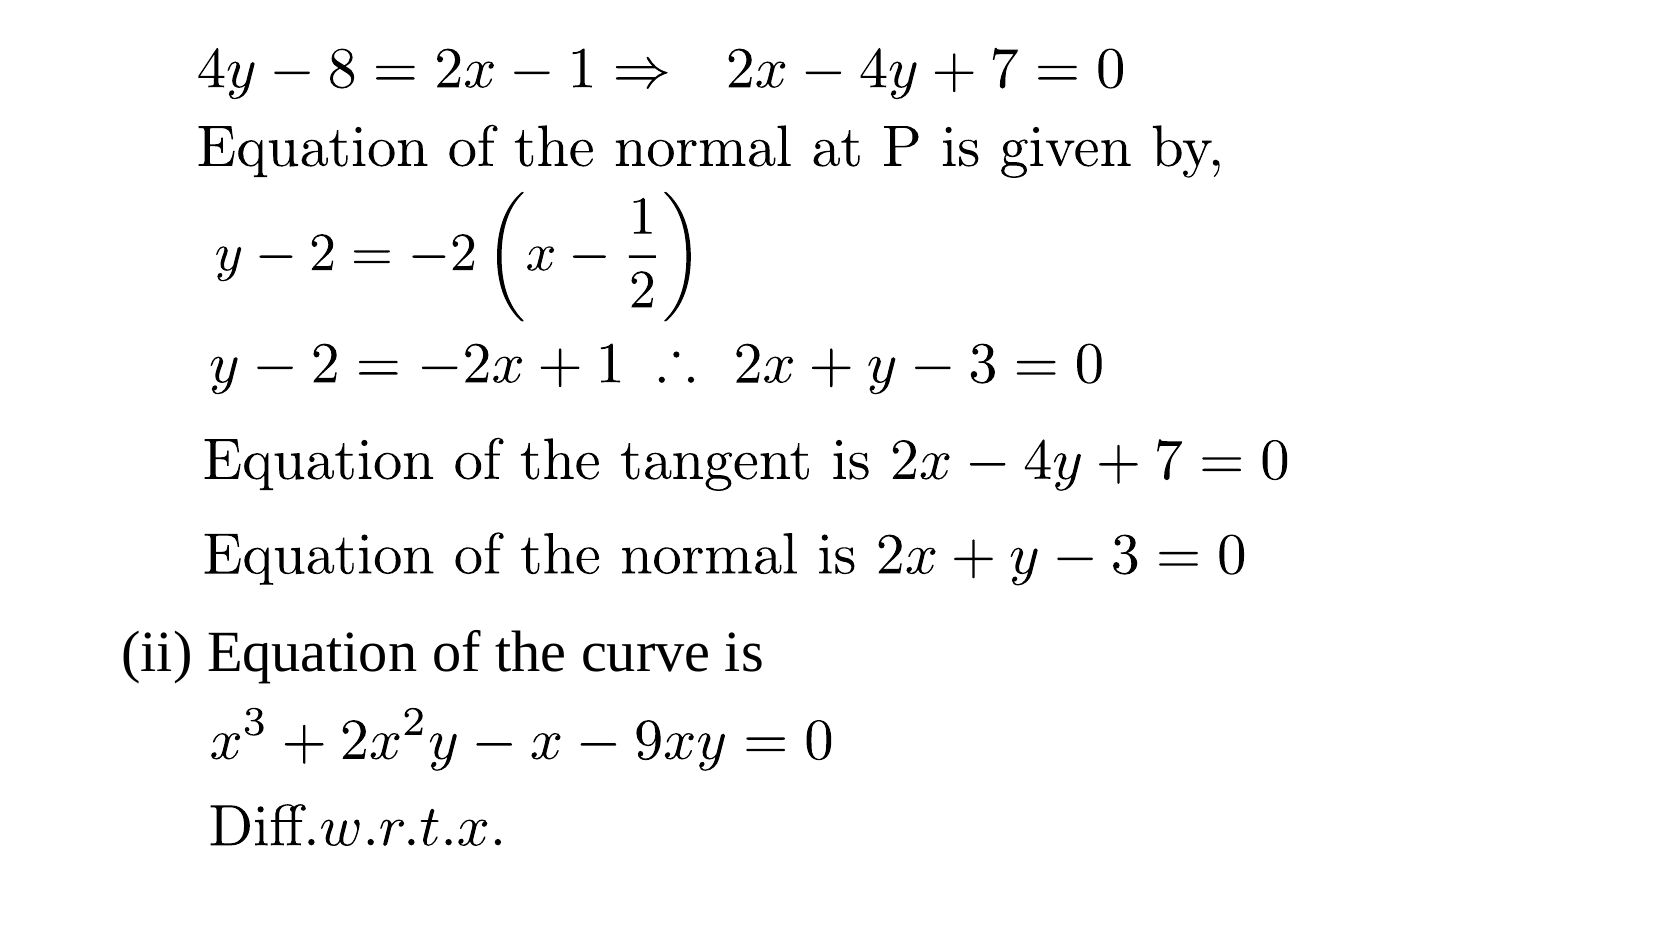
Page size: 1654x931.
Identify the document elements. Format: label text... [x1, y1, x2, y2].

text_box [211, 707, 832, 771]
text_box [198, 47, 1123, 100]
text_box [658, 351, 695, 383]
text_box [204, 437, 1288, 491]
text_box [210, 343, 621, 395]
text_box [216, 191, 691, 322]
title (ii) Equation of the curve is [47, 37, 1607, 886]
text_box [736, 343, 1102, 395]
text_box [198, 124, 1220, 178]
text_box [204, 532, 1245, 586]
text_box [210, 804, 502, 846]
